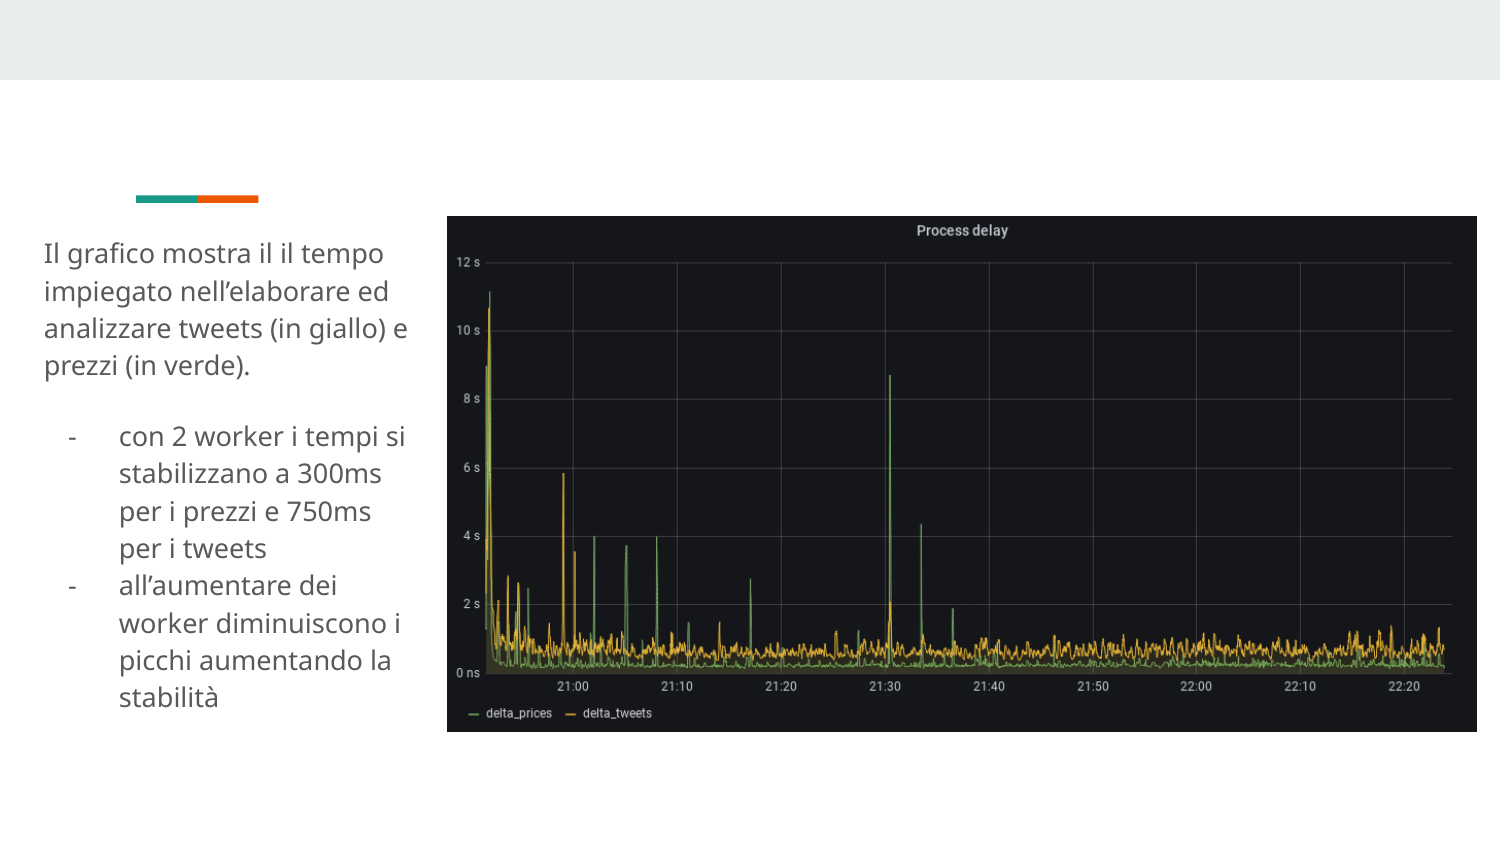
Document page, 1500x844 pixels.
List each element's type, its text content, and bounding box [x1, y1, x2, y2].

picture [447, 216, 1477, 732]
list Il grafico mostra il il tempo impiegato nell’elaborare ed analizzare tweets (in giallo) e prezzi (in verde). con 2 worker i tempi si stabilizzano a 300ms per i prezzi e 750ms per i tweets all’aumentare dei worker diminuiscono i picchi aumentando la stabilità [28, 216, 437, 794]
